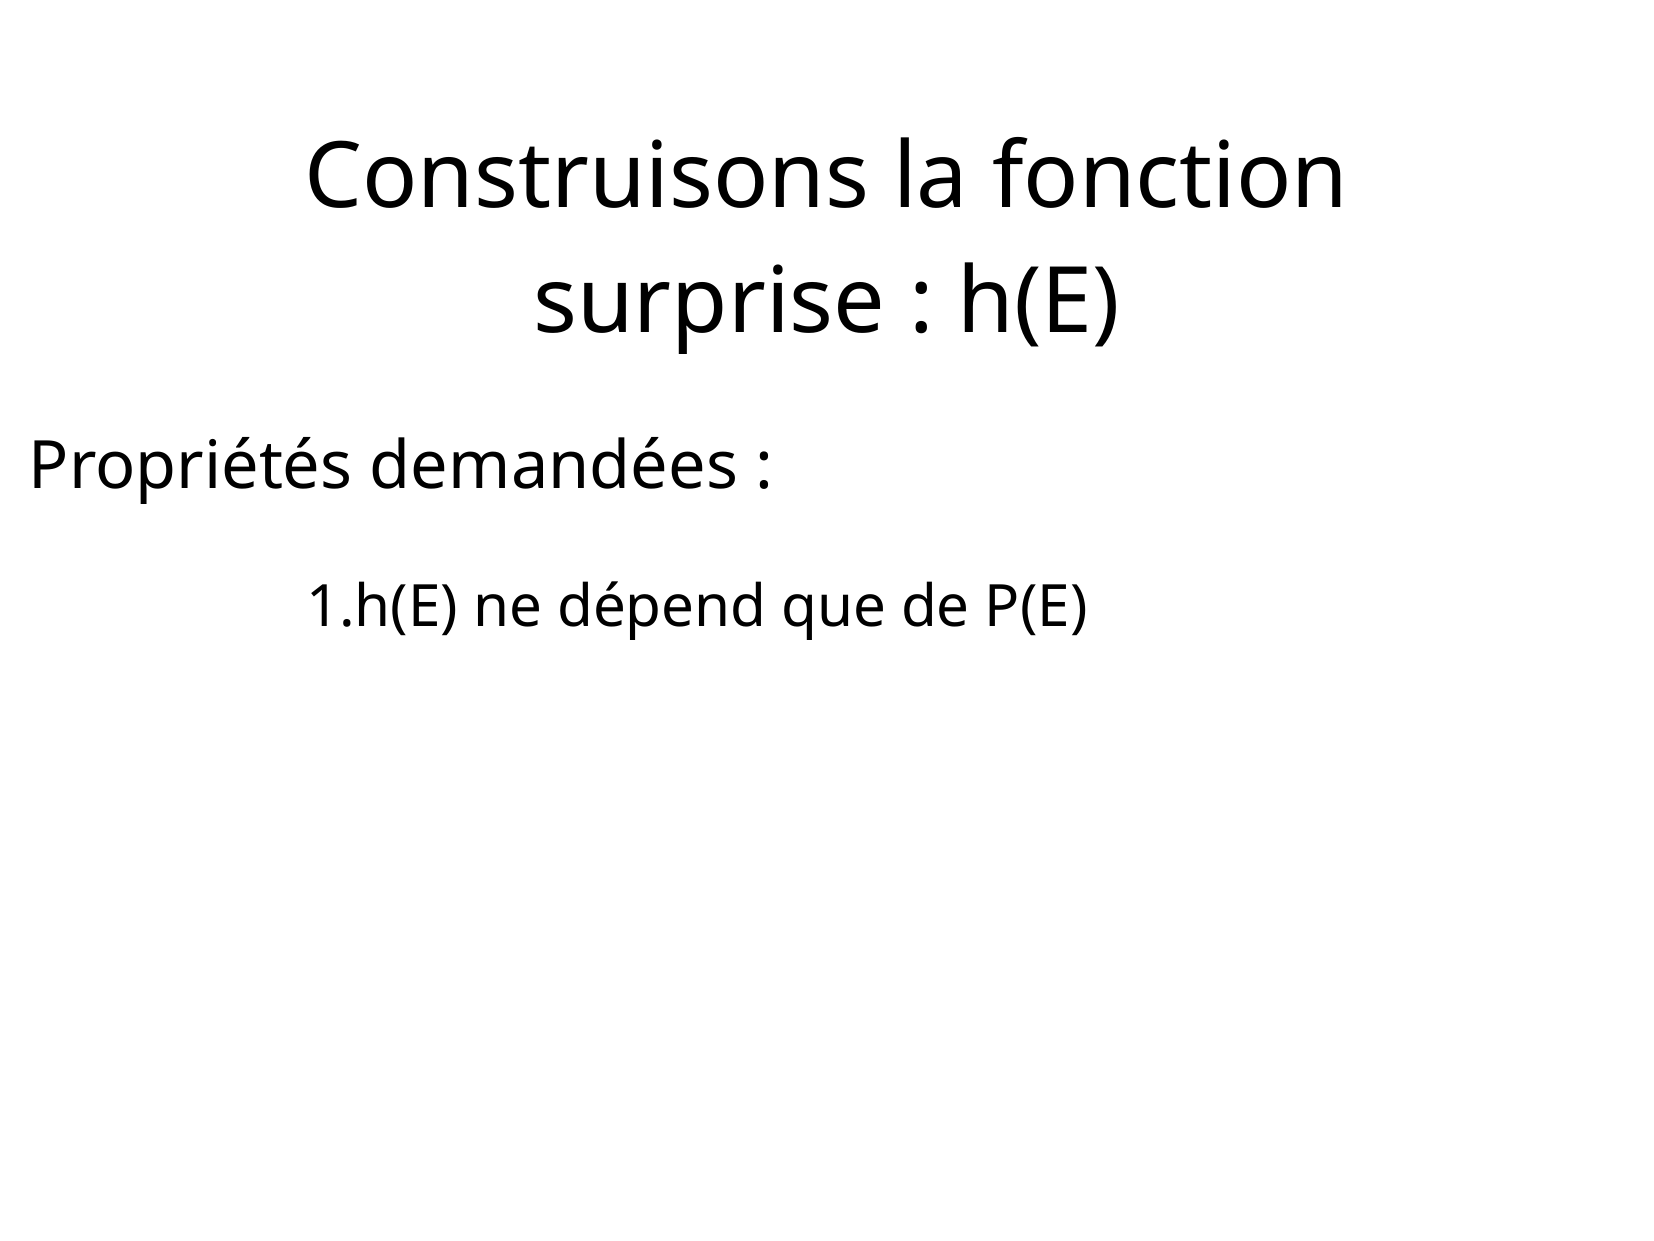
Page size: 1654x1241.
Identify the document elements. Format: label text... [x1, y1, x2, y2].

title Construisons la fonction surprise : h(E) [82, 106, 1571, 363]
title 1.h(E) ne dépend que de P(E) [0, 511, 1441, 697]
title Propriétés demandées : [0, 369, 1146, 511]
